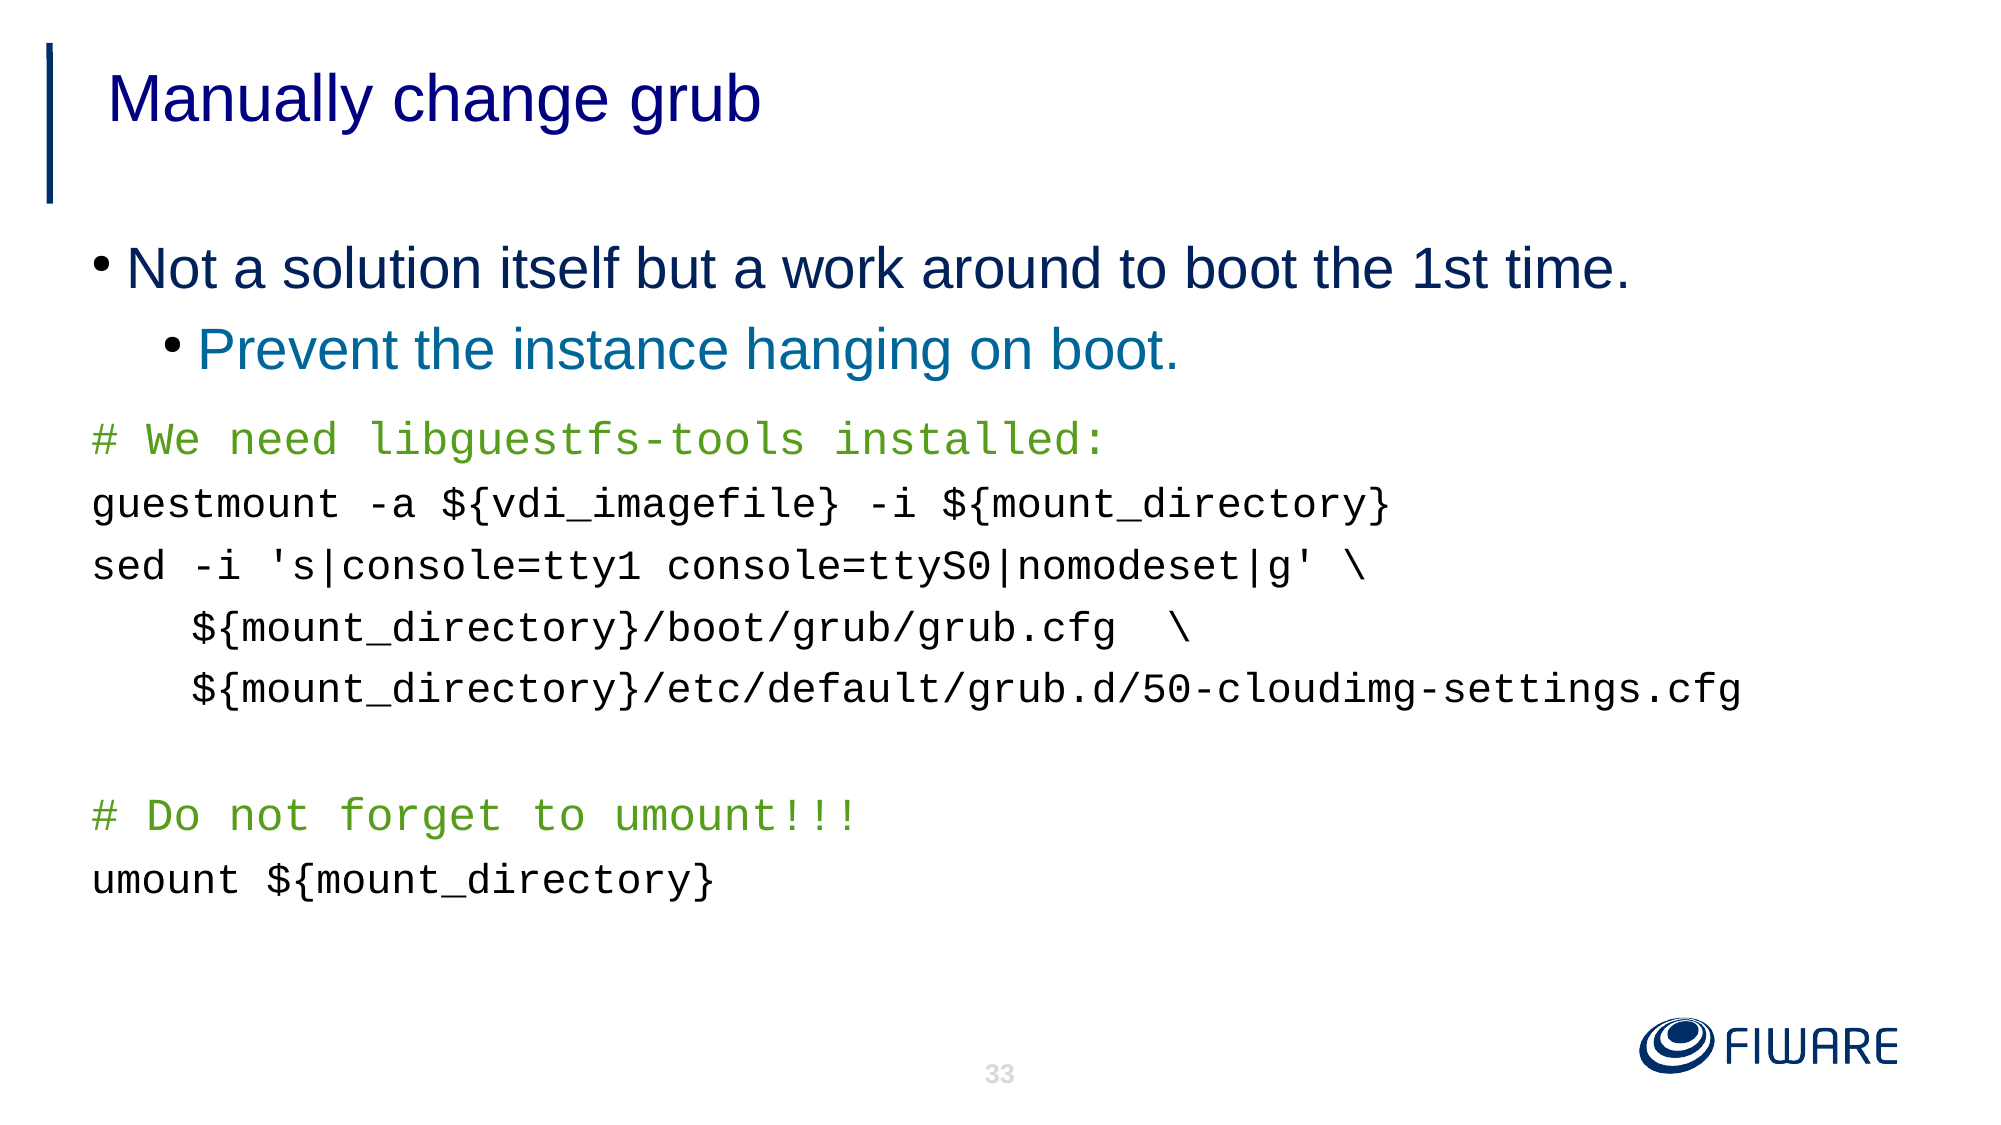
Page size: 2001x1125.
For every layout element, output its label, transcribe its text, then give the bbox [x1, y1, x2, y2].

picture [1635, 1012, 1905, 1077]
slide_number <number> [887, 1042, 1113, 1103]
text_box Not a solution itself but a work around to boot the 1st time. Prevent the instance hanging on boot. [76, 212, 1902, 389]
title Manually change grub [92, 47, 1704, 178]
text_box # We need libguestfs-tools installed: guestmount -a ${vdi_imagefile} -i ${mount_directory} sed -i 's|console=tty1 console=ttyS0|nomodeset|g' \ ${mount_directory}/boot/grub/grub.cfg \ ${mount_directory}/etc/default/grub.d/50-cloudimg-settings.cfg # Do not forget to umount!!! umount ${mount_directory} [76, 401, 1902, 910]
